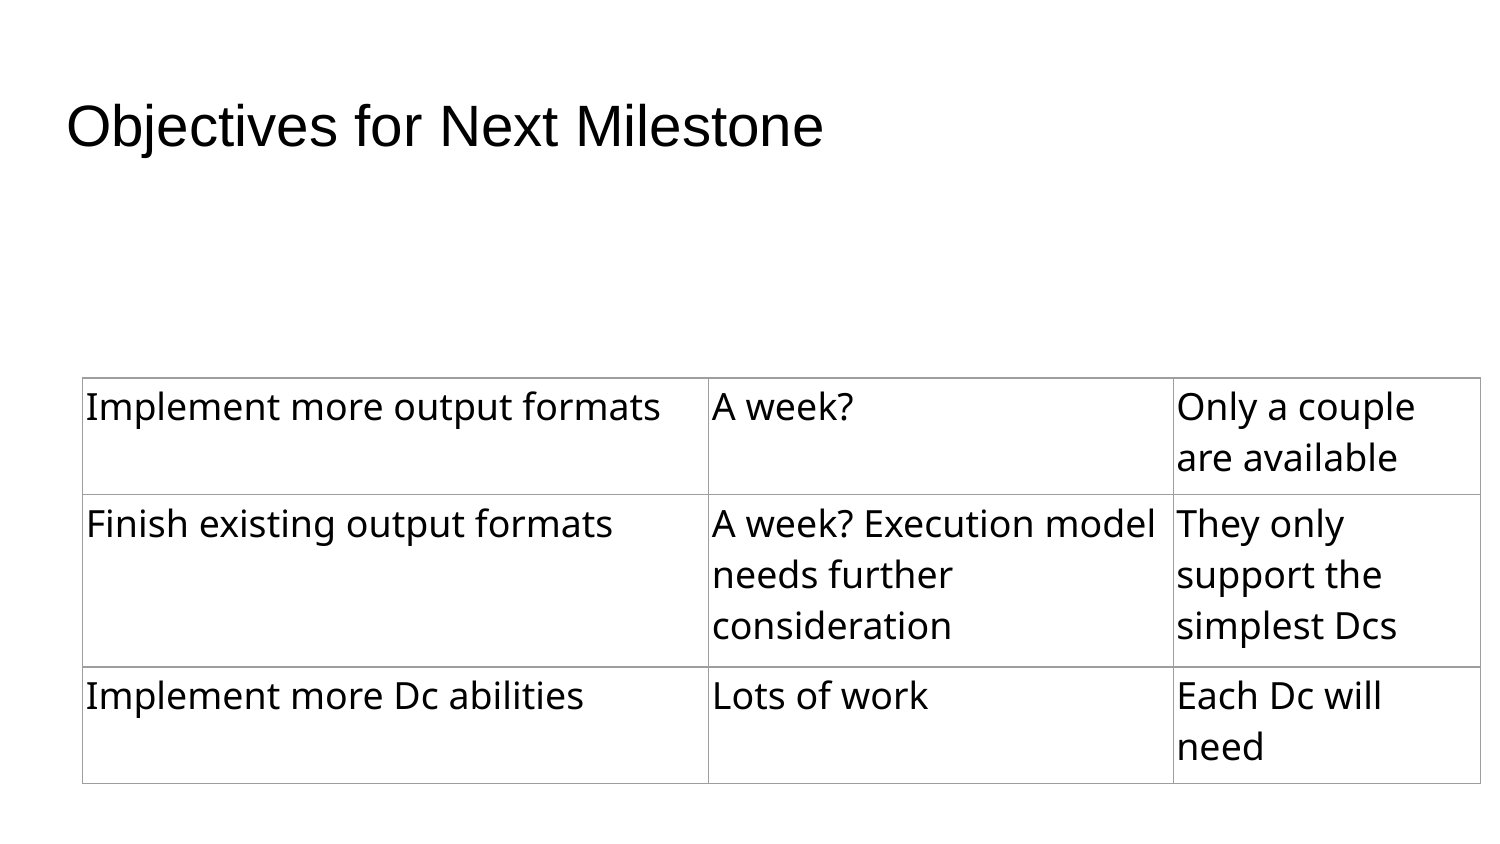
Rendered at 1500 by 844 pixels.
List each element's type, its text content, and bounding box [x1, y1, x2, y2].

table_cell Lots of work [709, 668, 1173, 783]
table_header Implement more output formats [83, 379, 708, 494]
table_cell Each Dc will need [1174, 668, 1480, 783]
table_header A week? [709, 379, 1173, 494]
table_cell Implement more Dc abilities [83, 668, 708, 783]
table_header Only a couple are available [1174, 379, 1480, 494]
title Objectives for Next Milestone [51, 72, 1449, 167]
table_cell They only support the simplest Dcs [1174, 495, 1480, 666]
table_cell A week? Execution model needs further consideration [709, 495, 1173, 666]
table_cell Finish existing output formats [83, 495, 708, 666]
